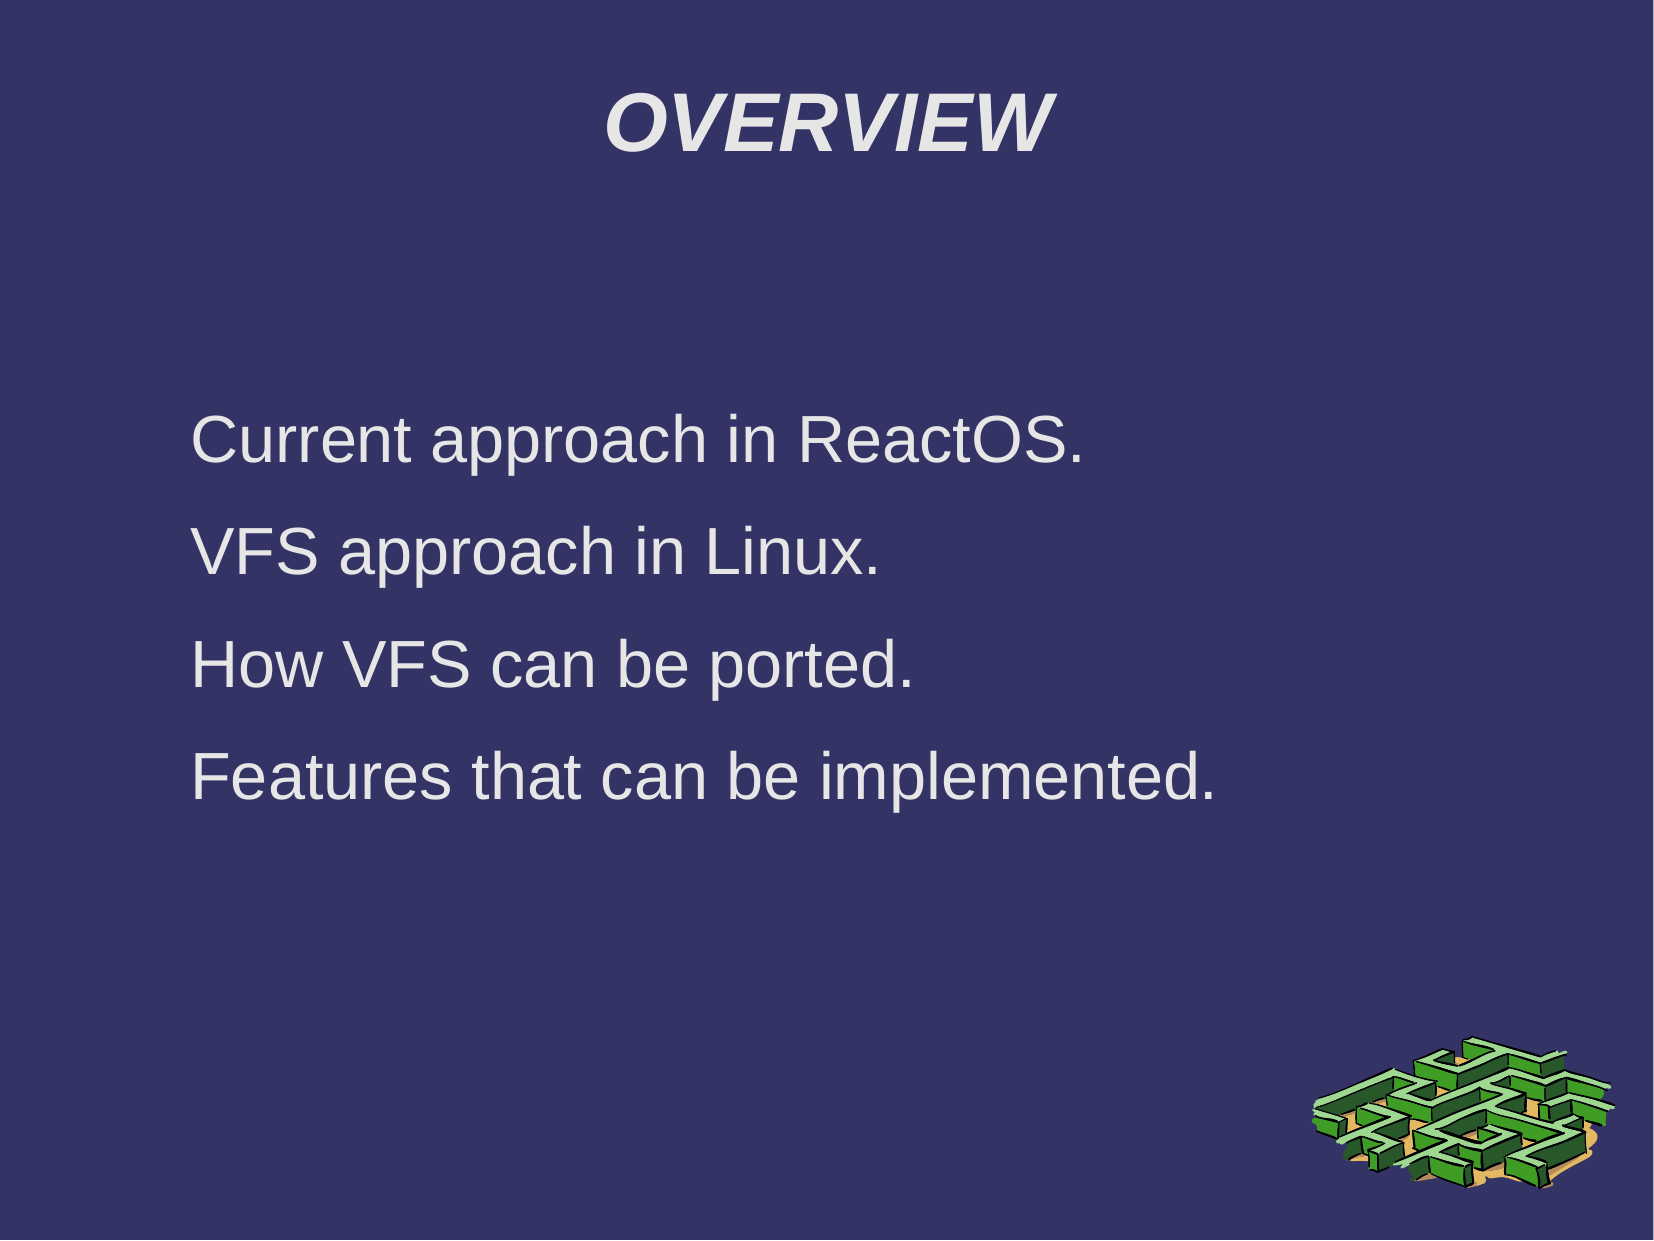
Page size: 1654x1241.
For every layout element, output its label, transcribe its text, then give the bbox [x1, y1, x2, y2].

list Current approach in ReactOS. VFS approach in Linux. How VFS can be ported. Features that can be implemented. [178, 364, 1570, 1147]
title OVERVIEW [121, 19, 1534, 227]
